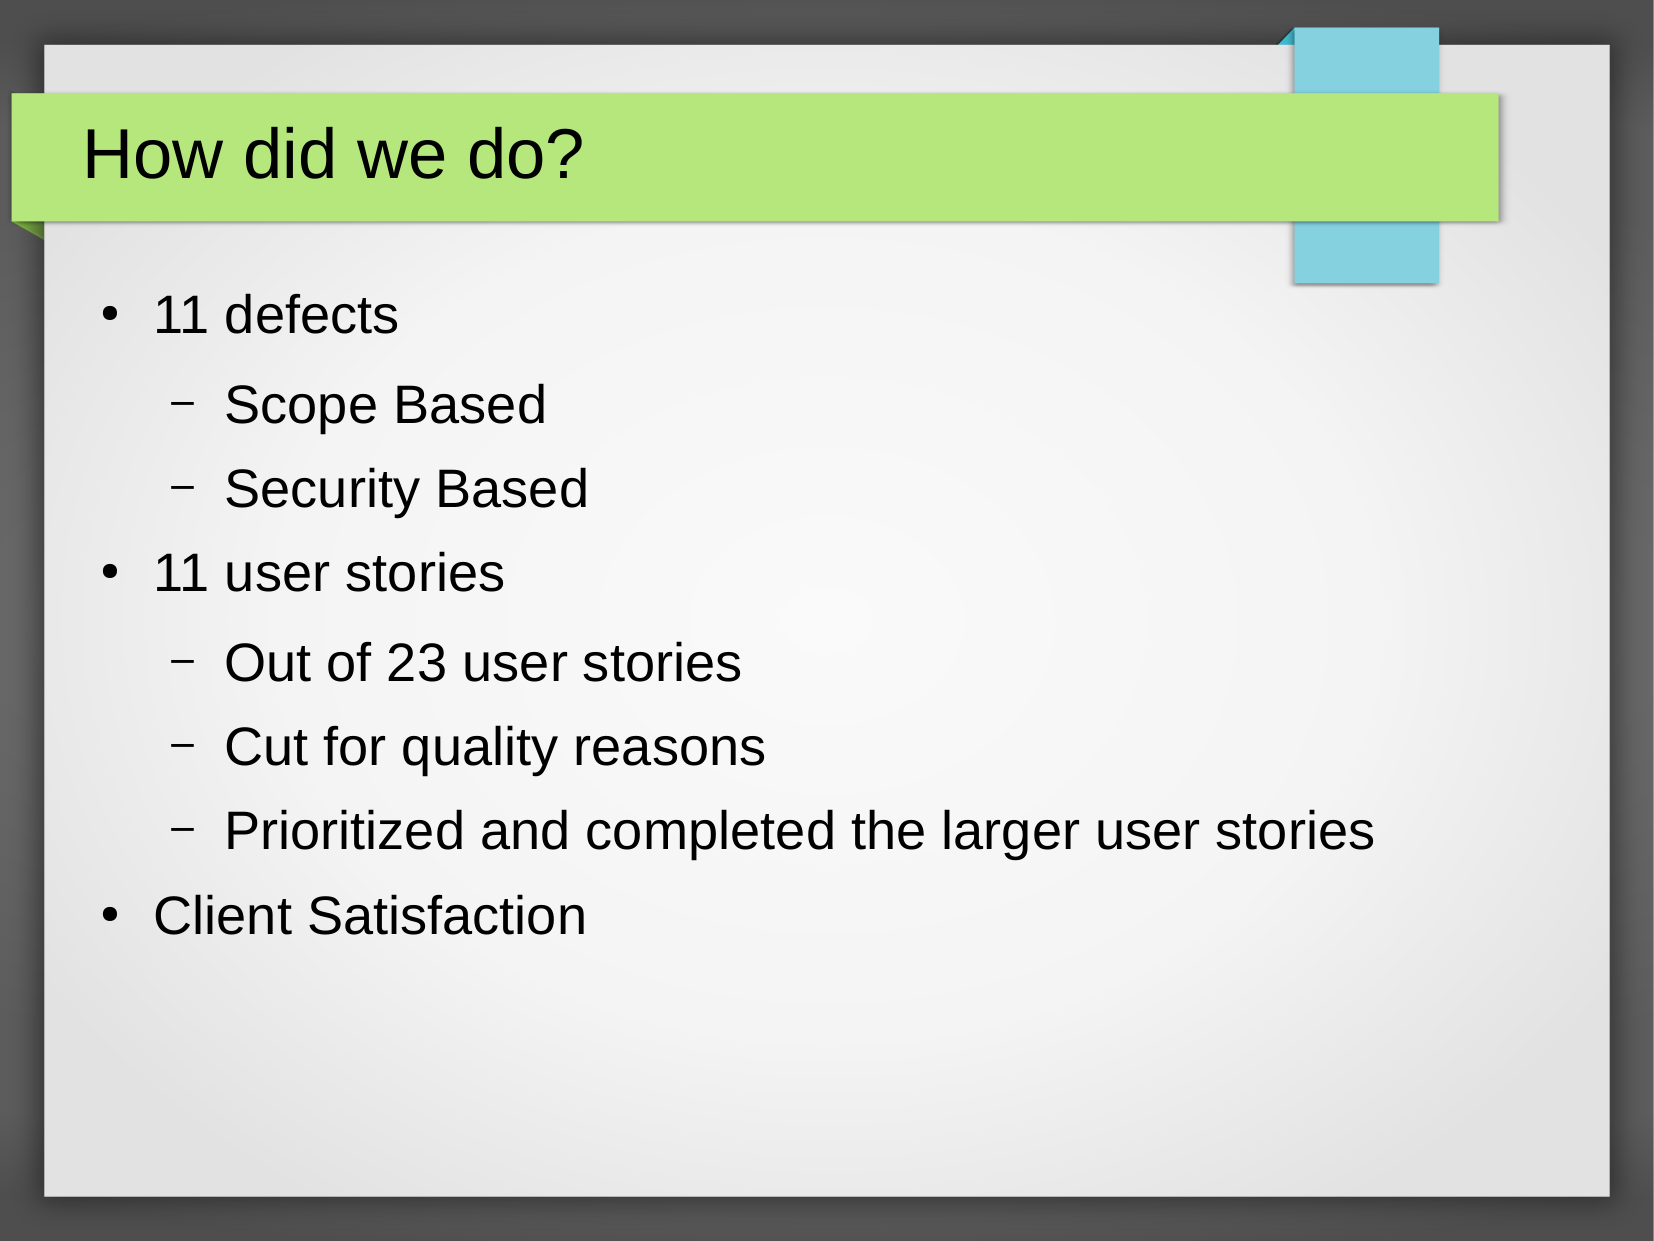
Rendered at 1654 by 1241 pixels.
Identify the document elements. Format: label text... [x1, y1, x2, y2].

list 11 defects Scope Based Security Based 11 user stories Out of 23 user stories Cut for quality reasons Prioritized and completed the larger user stories Client Satisfaction [82, 284, 1571, 1004]
title How did we do? [82, 94, 1264, 213]
picture [0, 0, 1654, 1241]
